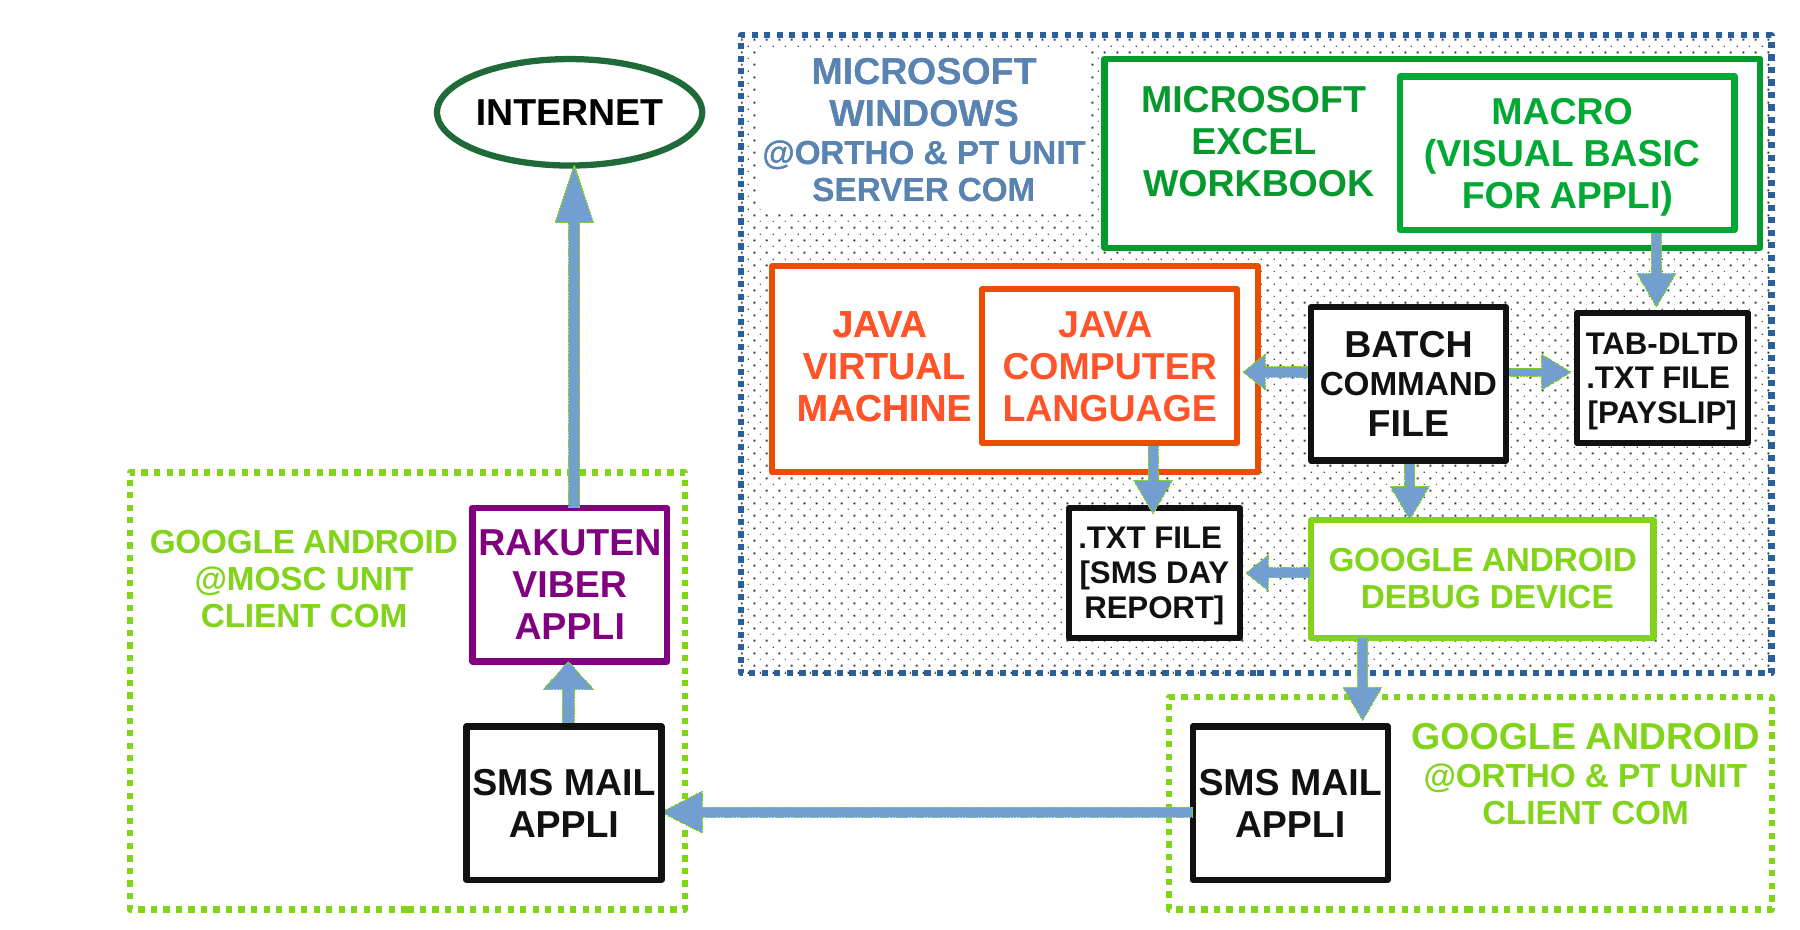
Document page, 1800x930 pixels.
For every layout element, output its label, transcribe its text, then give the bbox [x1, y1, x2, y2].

text_box GOOGLE ANDROID @MOSC UNIT CLIENT COM [141, 501, 467, 656]
text_box MACRO (VISUAL BASIC FOR APPLI) [1400, 76, 1735, 231]
text_box .TXT FILE [SMS DAY REPORT] [1068, 507, 1241, 638]
text_box BATCH COMMAND FILE [1311, 307, 1506, 461]
text_box [543, 661, 594, 726]
text_box [555, 165, 594, 508]
text_box GOOGLE ANDROID DEBUG DEVICE [1352, 501, 1623, 656]
text_box SMS MAIL APPLI [466, 726, 662, 880]
text_box JAVA COMPUTER LANGUAGE [982, 289, 1238, 443]
text_box SMS MAIL APPLI [1192, 726, 1388, 880]
text_box MICROSOFT EXCEL WORKBOOK [1123, 64, 1394, 219]
text_box GOOGLE ANDROID @ORTHO & PT UNIT CLIENT COM [1423, 696, 1749, 851]
text_box RAKUTEN VIBER APPLI [472, 507, 668, 662]
text_box TAB-DLTD .TXT FILE [PAYSLIP] [1576, 312, 1749, 443]
text_box INTERNET [437, 59, 703, 166]
text_box MICROSOFT WINDOWS @ORTHO & PT UNIT SERVER COM [761, 52, 1087, 207]
text_box JAVA VIRTUAL MACHINE [749, 289, 982, 443]
text_box [740, 35, 1772, 721]
text_box [662, 791, 1193, 833]
